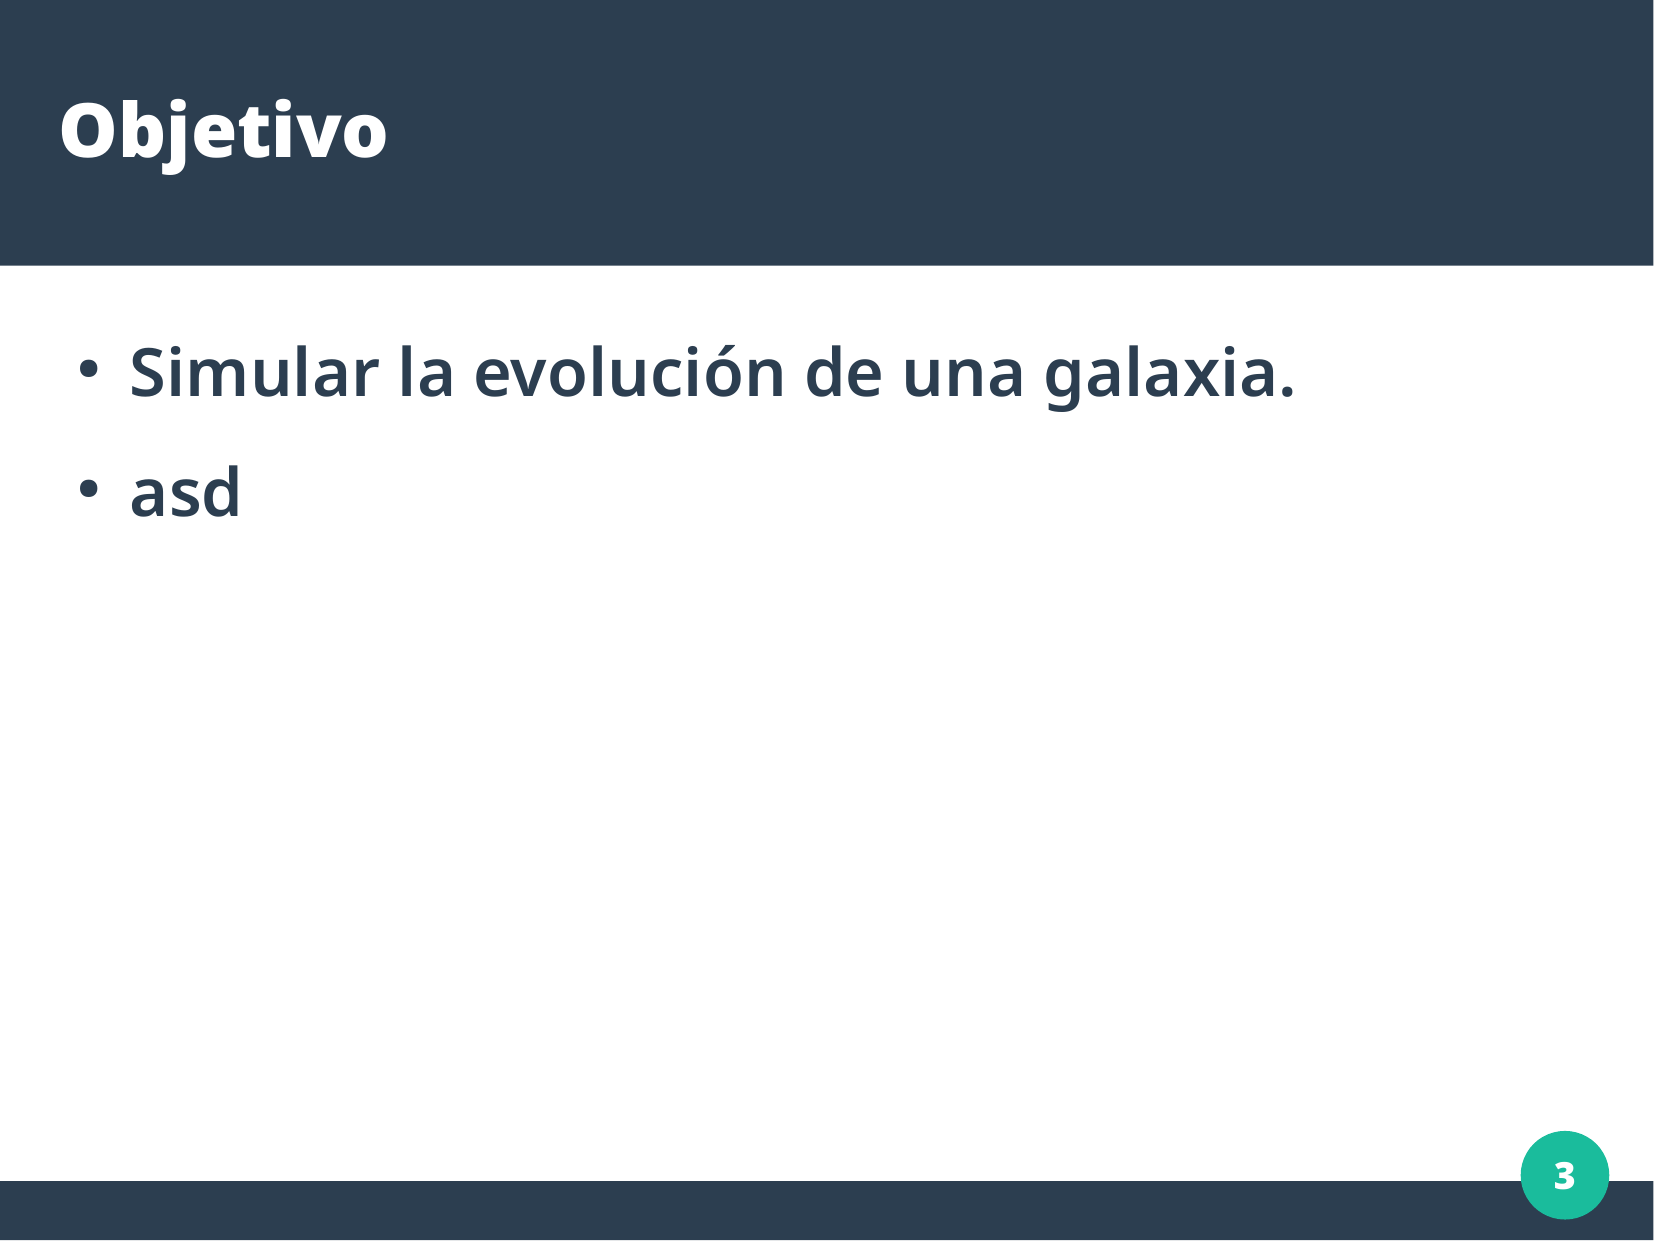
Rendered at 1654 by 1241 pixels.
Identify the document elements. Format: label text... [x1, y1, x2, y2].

list Simular la evolución de una galaxia. asd [59, 324, 1595, 1152]
title Objetivo [59, 49, 1595, 207]
